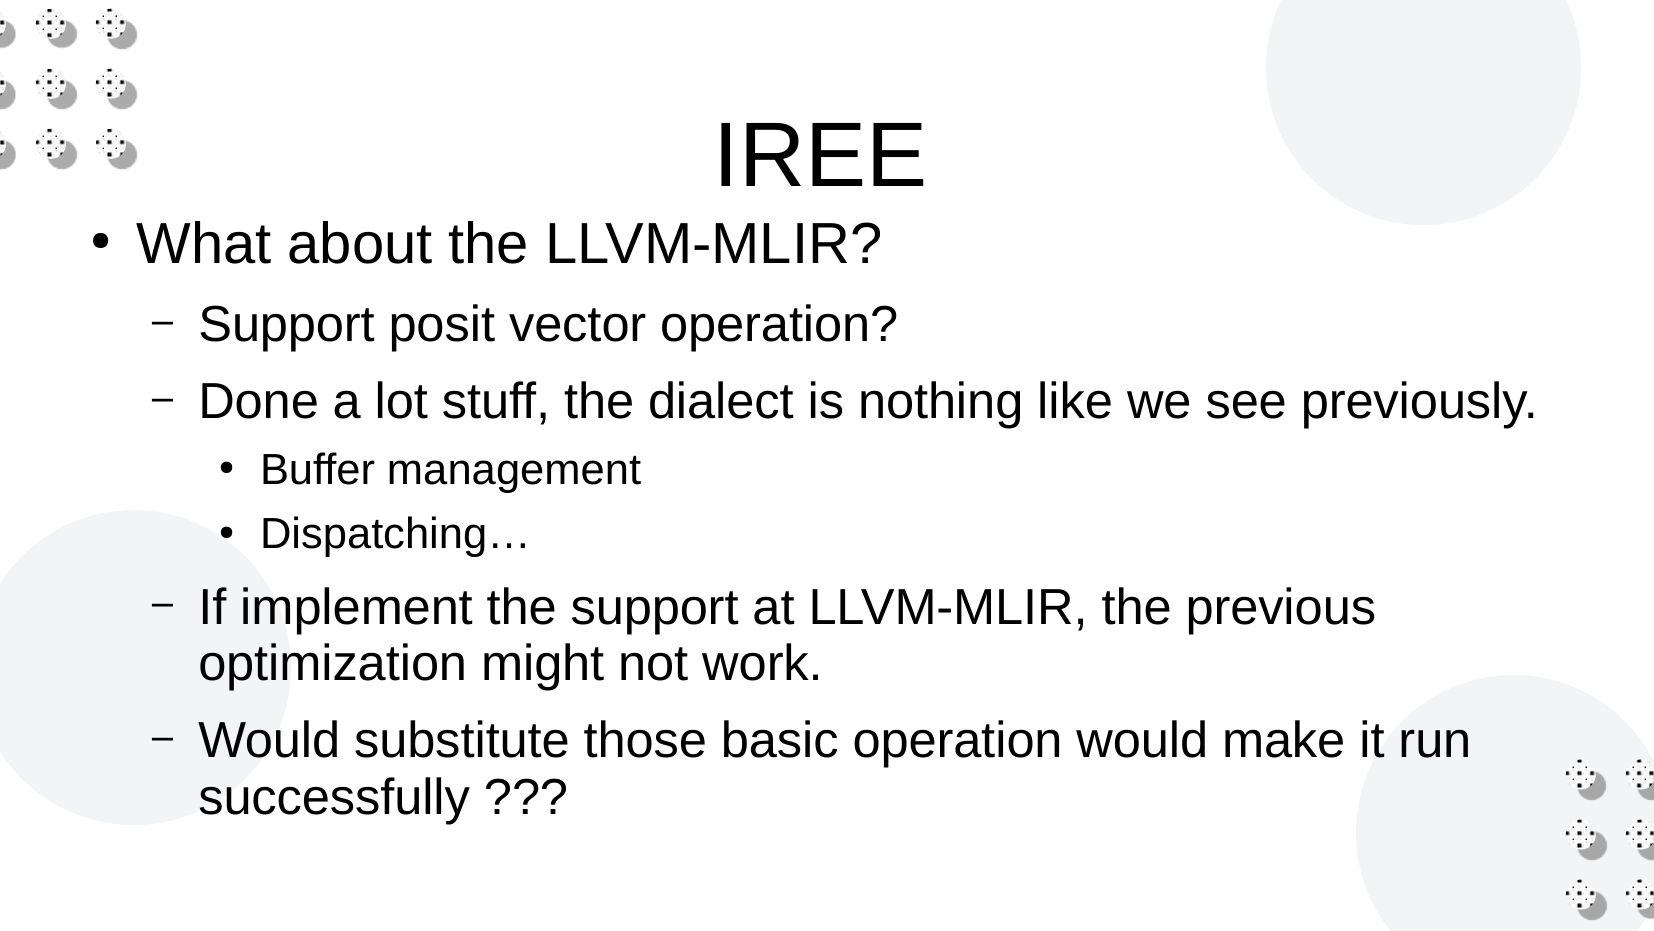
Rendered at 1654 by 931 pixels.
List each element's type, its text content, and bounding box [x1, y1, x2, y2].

picture [1625, 759, 1654, 790]
picture [95, 8, 126, 39]
list What about the LLVM-MLIR? Support posit vector operation? Done a lot stuff, the dialect is nothing like we see previously. Buffer management Dispatching… If implement the support at LLVM-MLIR, the previous optimization might not work. Would substitute those basic operation would make it run successfully ??? [75, 210, 1564, 863]
picture [1565, 759, 1596, 790]
picture [1565, 819, 1596, 850]
picture [0, 11, 6, 36]
picture [98, 68, 124, 76]
picture [1625, 819, 1654, 850]
title IREE [76, 76, 1565, 233]
picture [35, 128, 67, 159]
picture [0, 71, 6, 96]
picture [1625, 879, 1654, 910]
picture [0, 131, 7, 156]
picture [1565, 879, 1596, 910]
picture [35, 8, 66, 39]
picture [35, 68, 66, 99]
